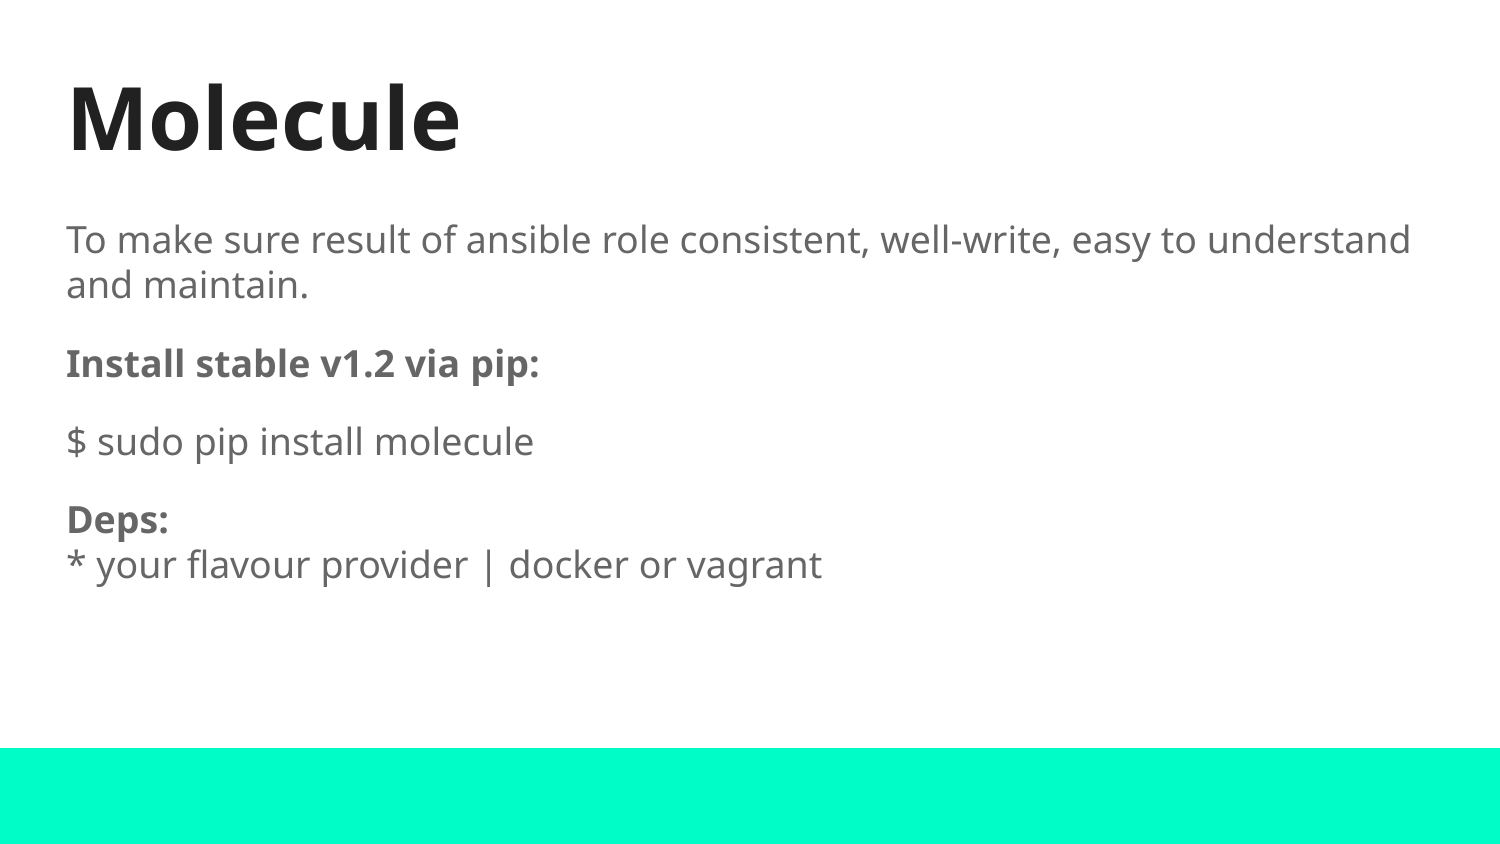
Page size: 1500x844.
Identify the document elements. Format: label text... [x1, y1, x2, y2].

list To make sure result of ansible role consistent, well-write, easy to understand and maintain. Install stable v1.2 via pip: $ sudo pip install molecule Deps: * your flavour provider | docker or vagrant [51, 201, 1449, 748]
title Molecule [51, 48, 1449, 180]
